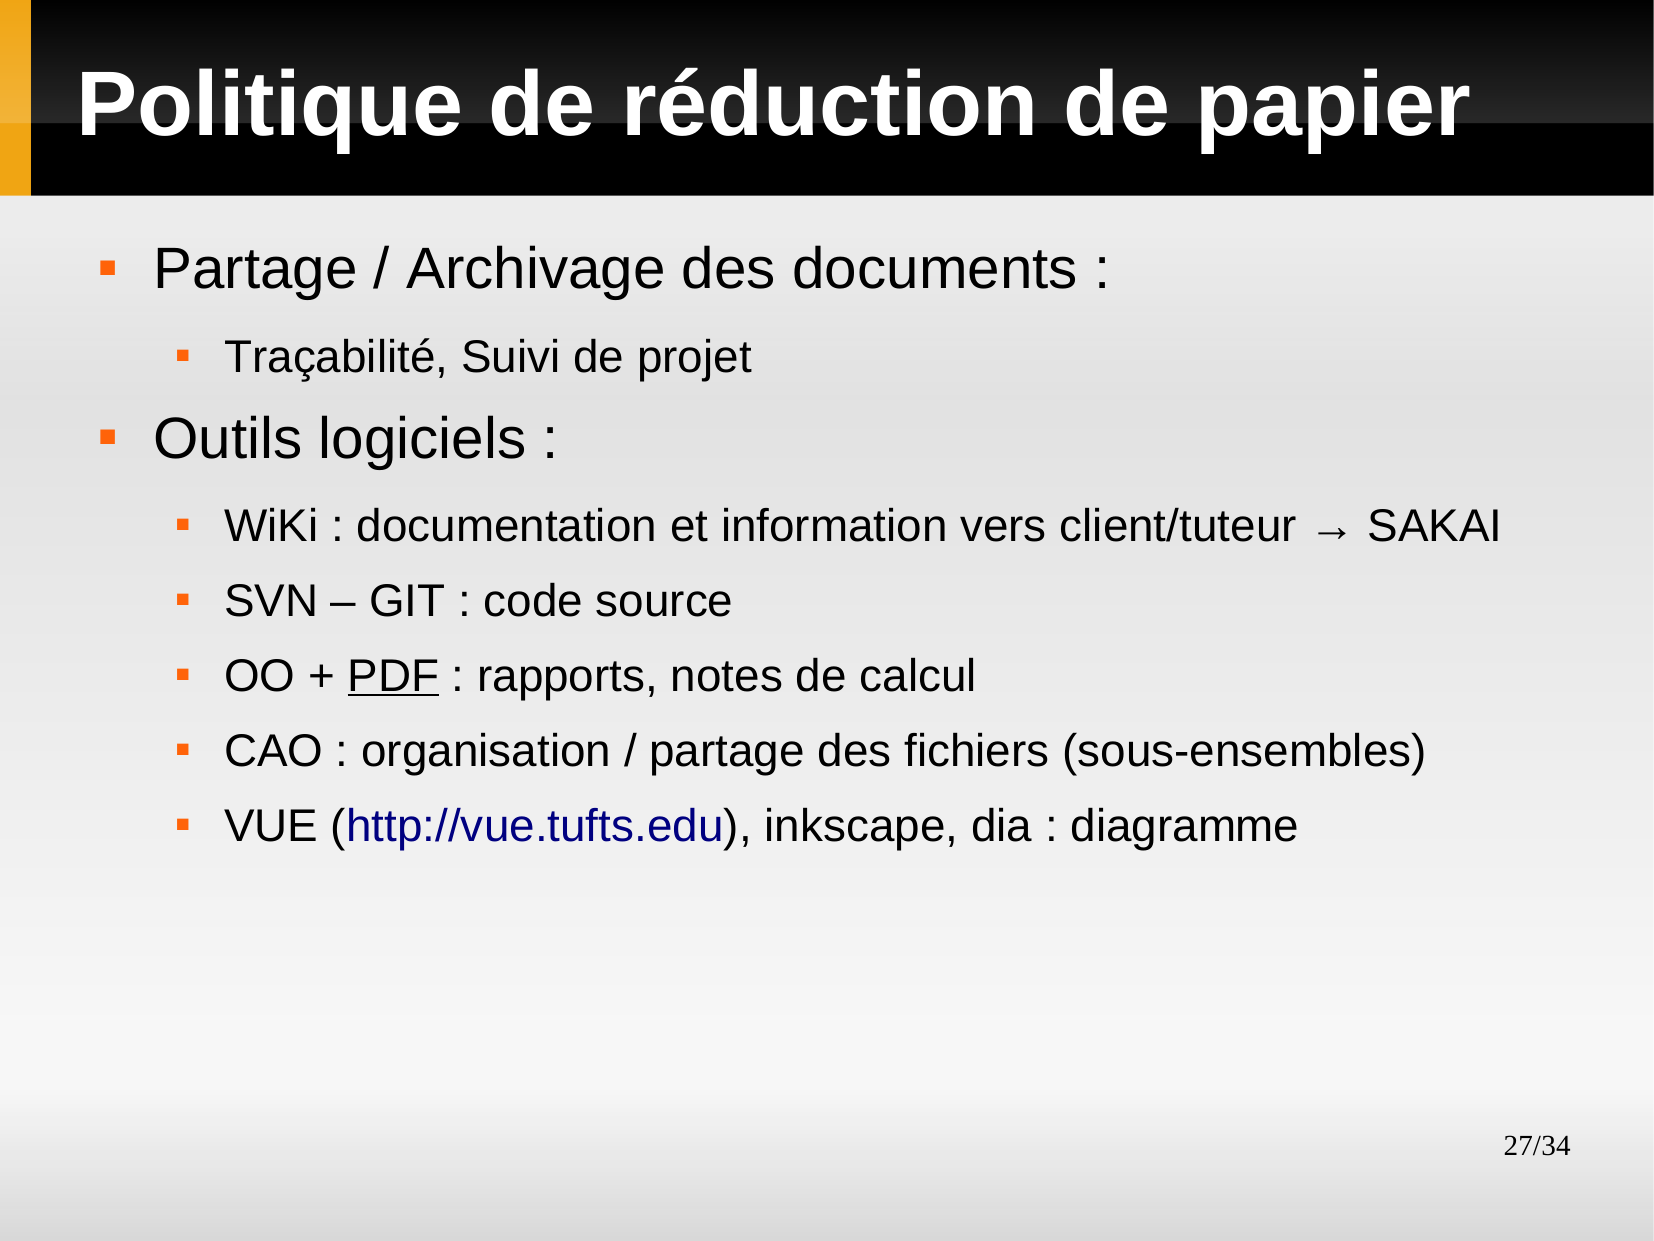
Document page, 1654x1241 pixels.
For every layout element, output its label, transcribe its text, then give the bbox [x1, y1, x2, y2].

picture [0, 0, 1654, 1241]
title Politique de réduction de papier [76, 0, 1565, 208]
list Partage / Archivage des documents : Traçabilité, Suivi de projet Outils logiciels : WiKi : documentation et information vers client/tuteur → SAKAI SVN – GIT : code source OO + PDF : rapports, notes de calcul CAO : organisation / partage des fichiers (sous-ensembles) VUE (http://vue.tufts.edu), inkscape, dia : diagramme [82, 236, 1571, 1109]
